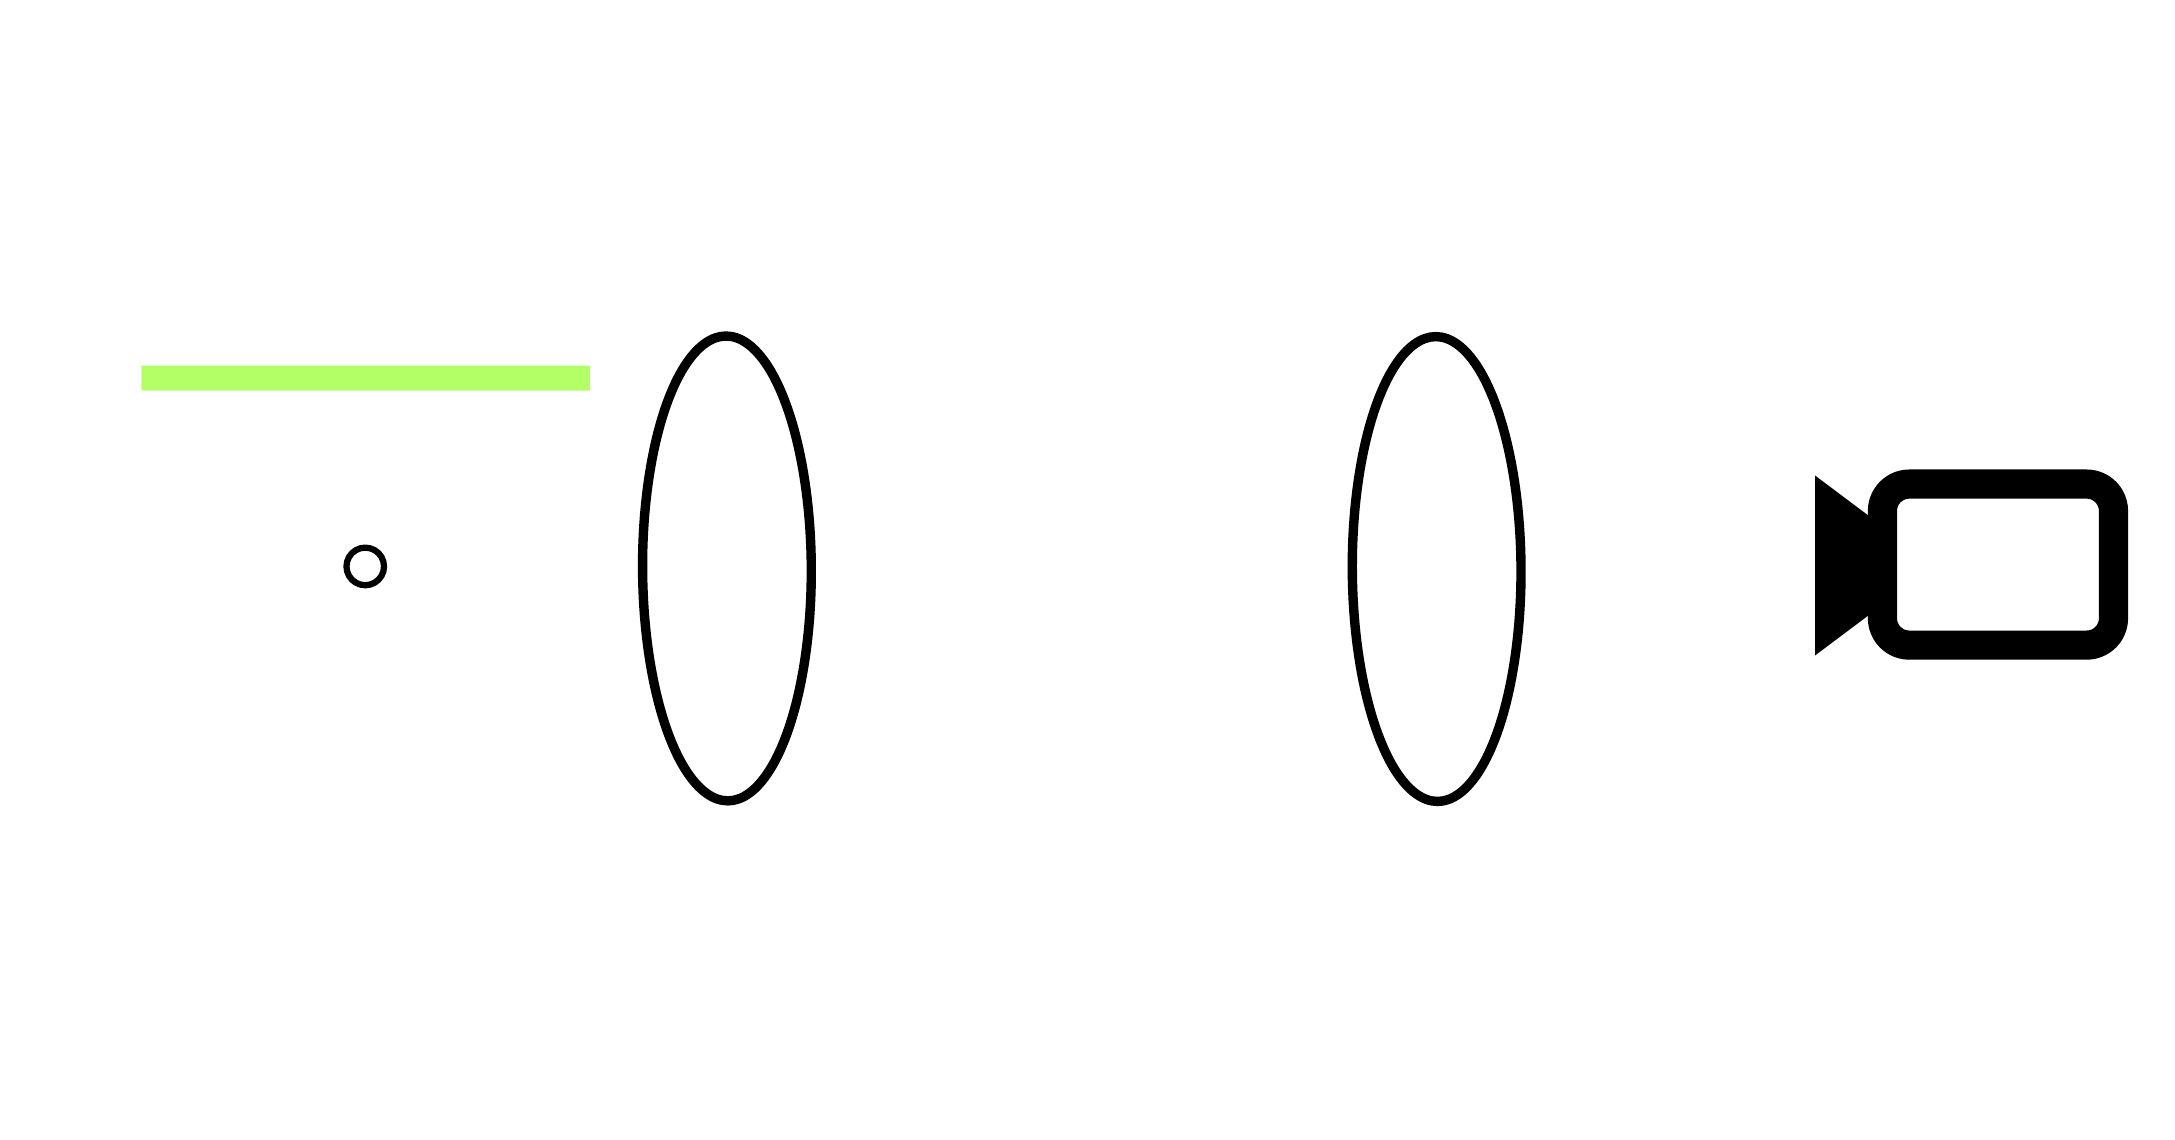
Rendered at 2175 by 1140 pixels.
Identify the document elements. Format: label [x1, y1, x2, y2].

text_box [642, 336, 812, 801]
text_box [1815, 475, 1876, 656]
text_box [1882, 484, 2114, 646]
text_box [1352, 336, 1522, 802]
